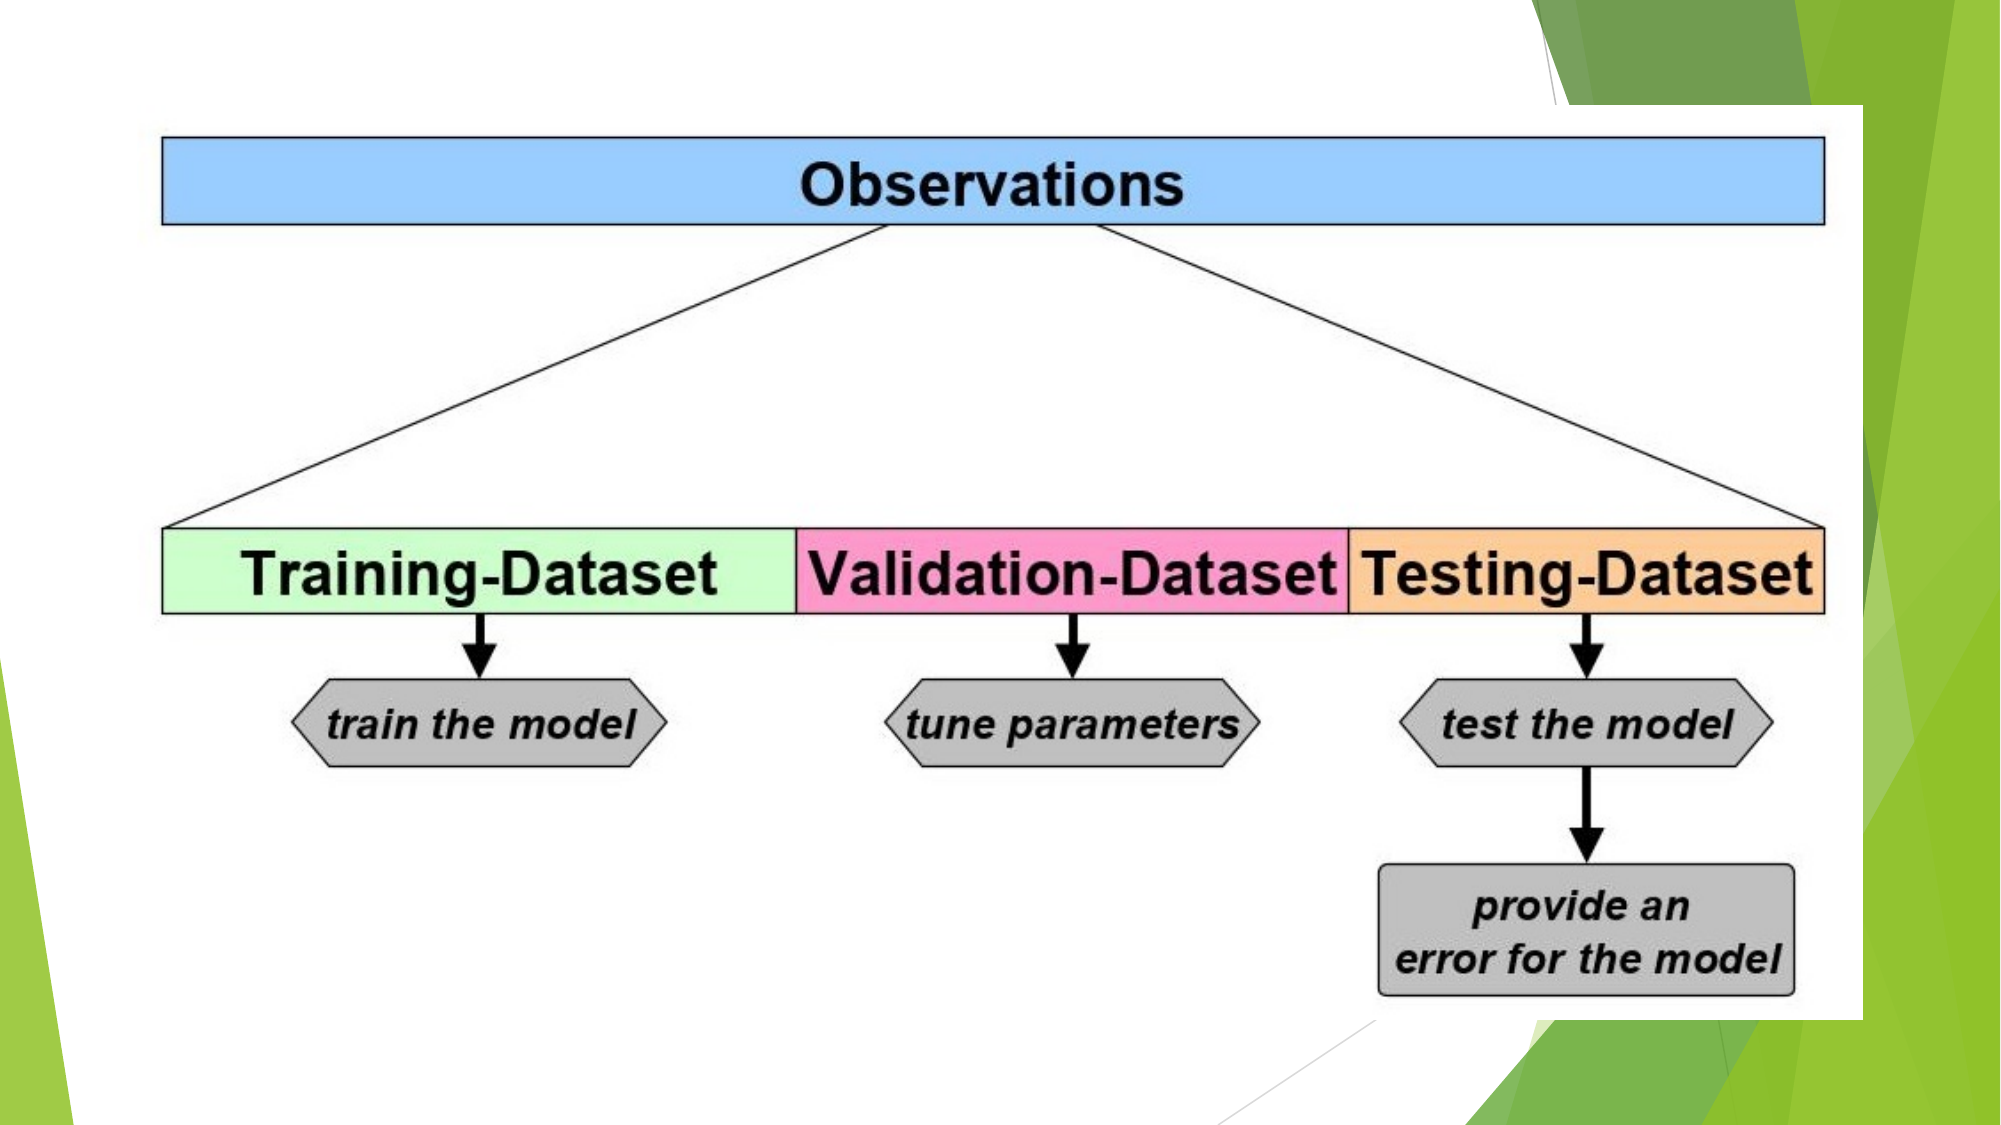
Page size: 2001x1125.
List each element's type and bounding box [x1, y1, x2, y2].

picture [137, 105, 1863, 1020]
